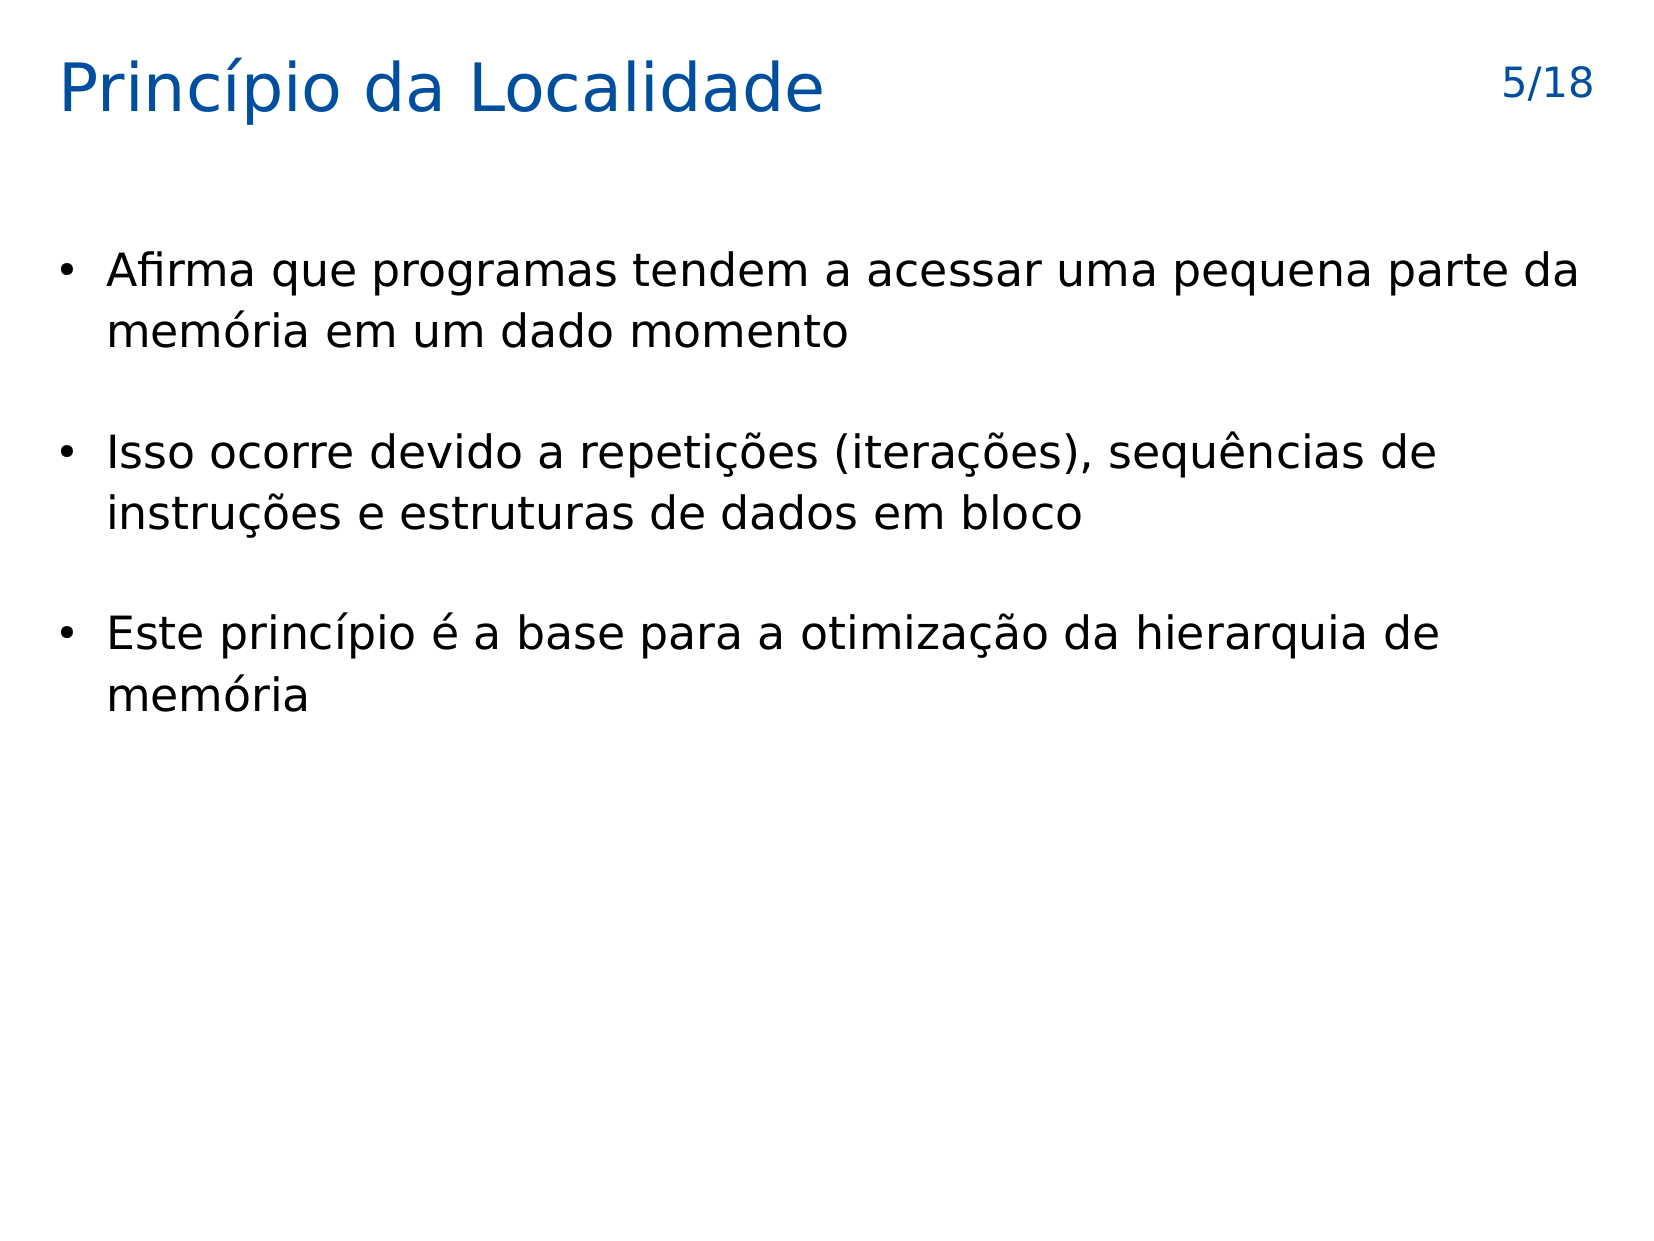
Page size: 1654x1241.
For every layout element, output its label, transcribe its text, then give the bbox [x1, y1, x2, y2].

list Afirma que programas tendem a acessar uma pequena parte da memória em um dado momento Isso ocorre devido a repetições (iterações), sequências de instruções e estruturas de dados em bloco Este princípio é a base para a otimização da hierarquia de memória [59, 236, 1595, 1211]
title Princípio da Localidade [59, 29, 1625, 148]
